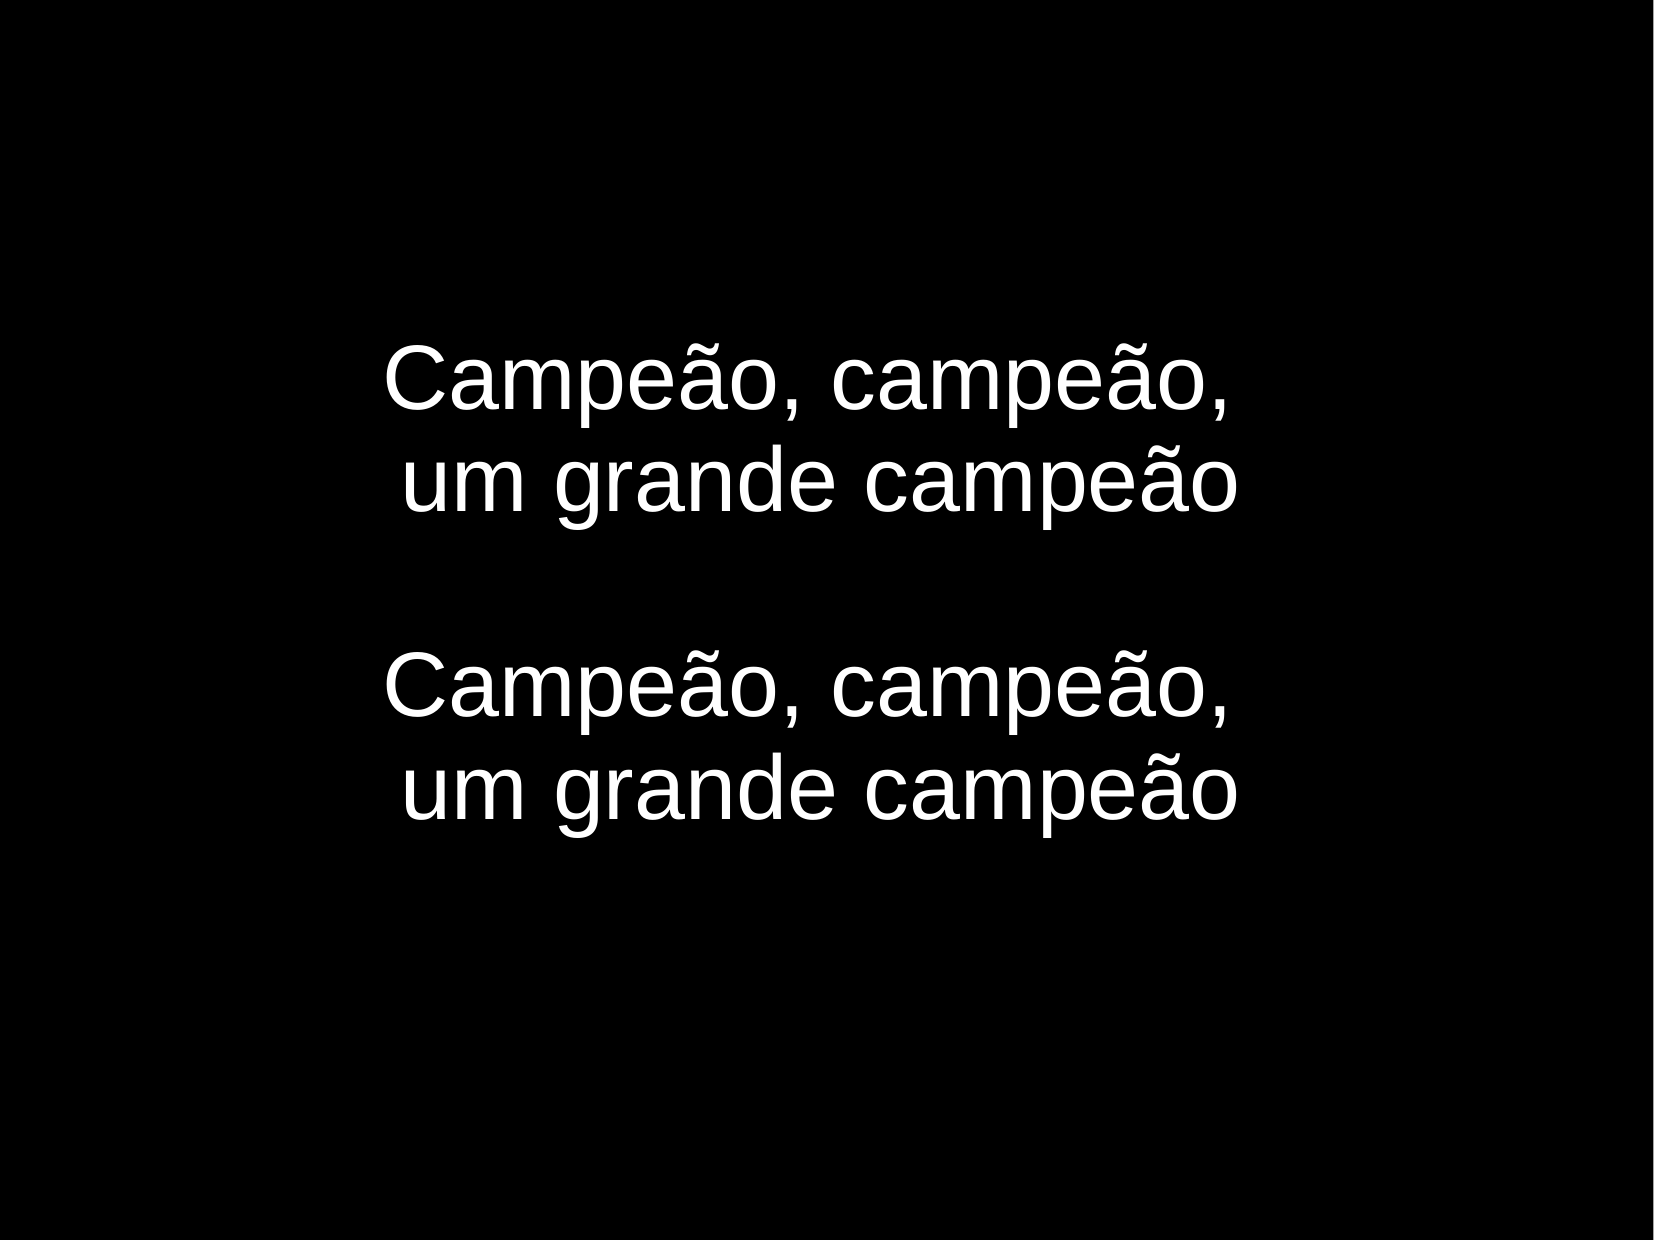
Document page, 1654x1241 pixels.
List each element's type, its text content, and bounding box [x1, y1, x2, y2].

text_box Campeão, campeão, um grande campeão Campeão, campeão, um grande campeão [23, 318, 1619, 848]
